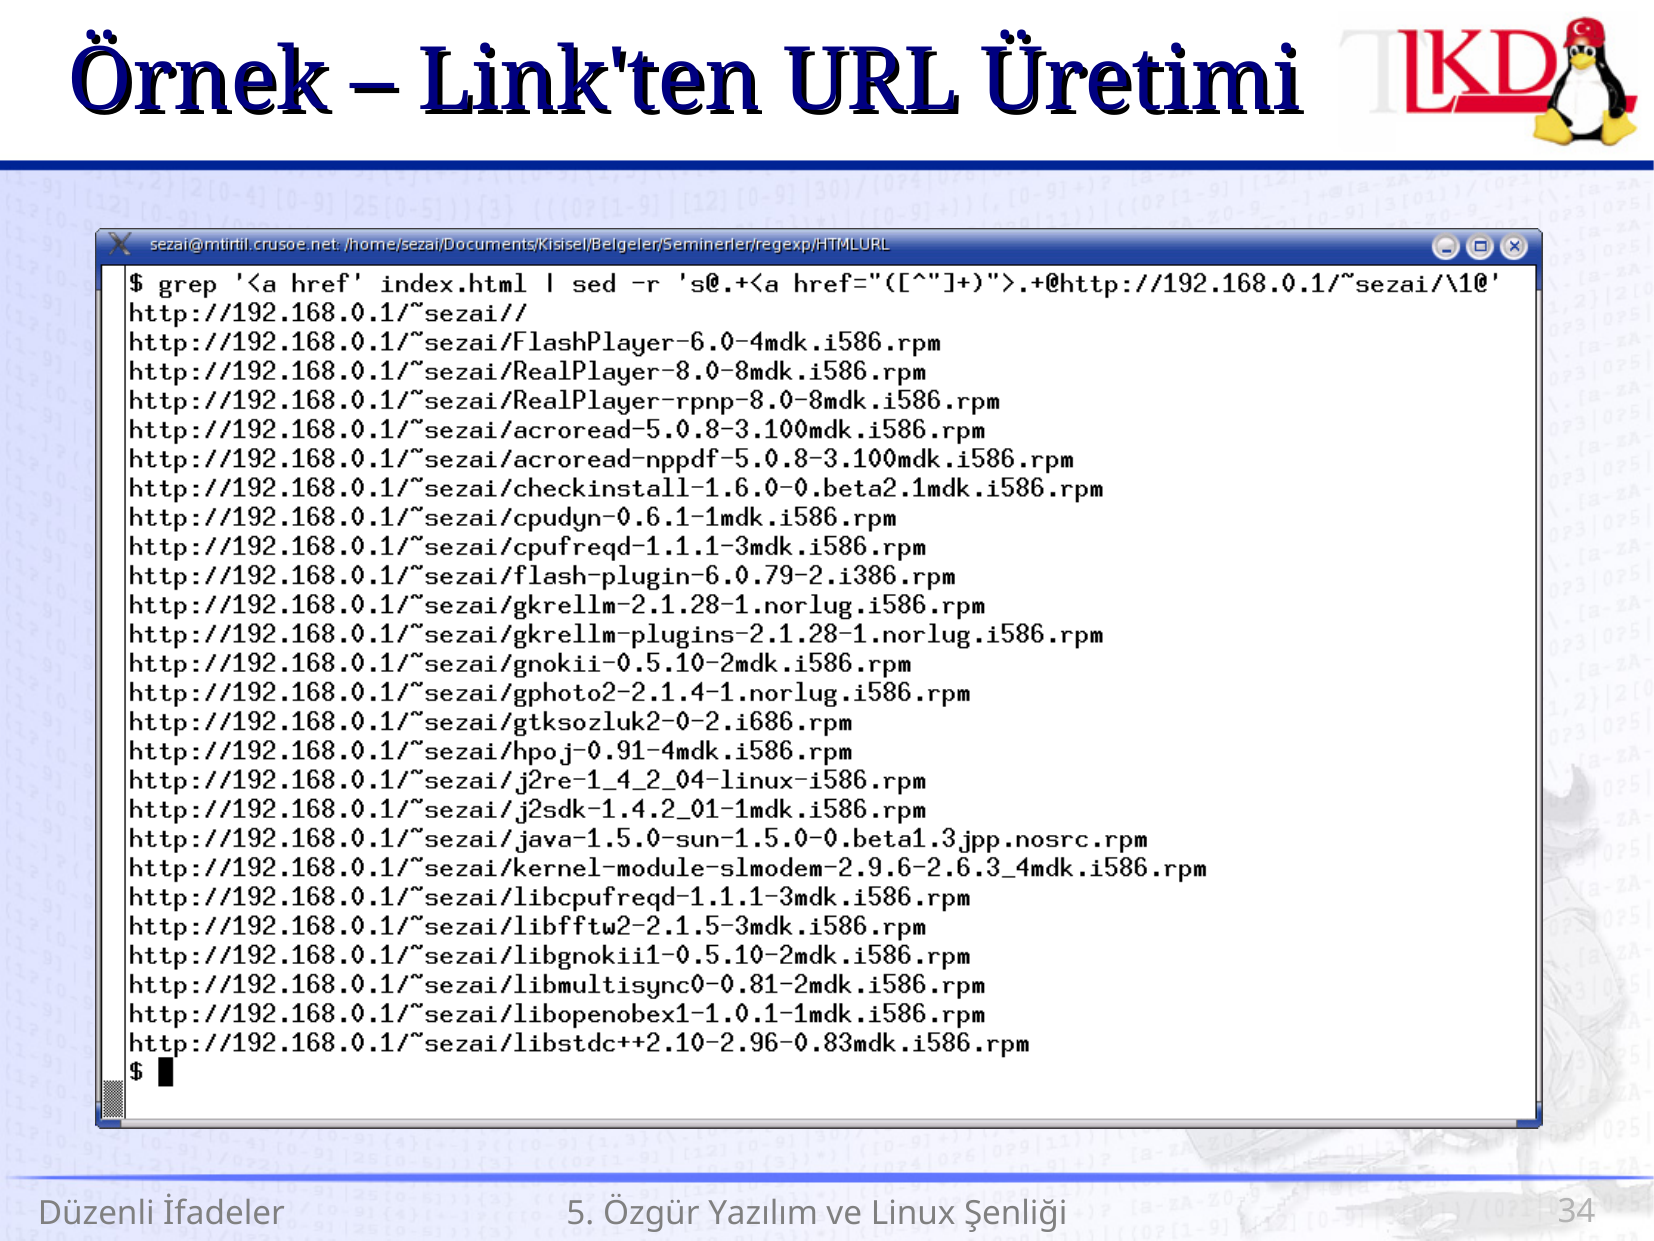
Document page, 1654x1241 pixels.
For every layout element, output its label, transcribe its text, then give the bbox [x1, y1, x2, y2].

title Örnek – Link'ten URL Üretimi [67, 13, 1399, 138]
picture [0, 0, 1654, 1241]
